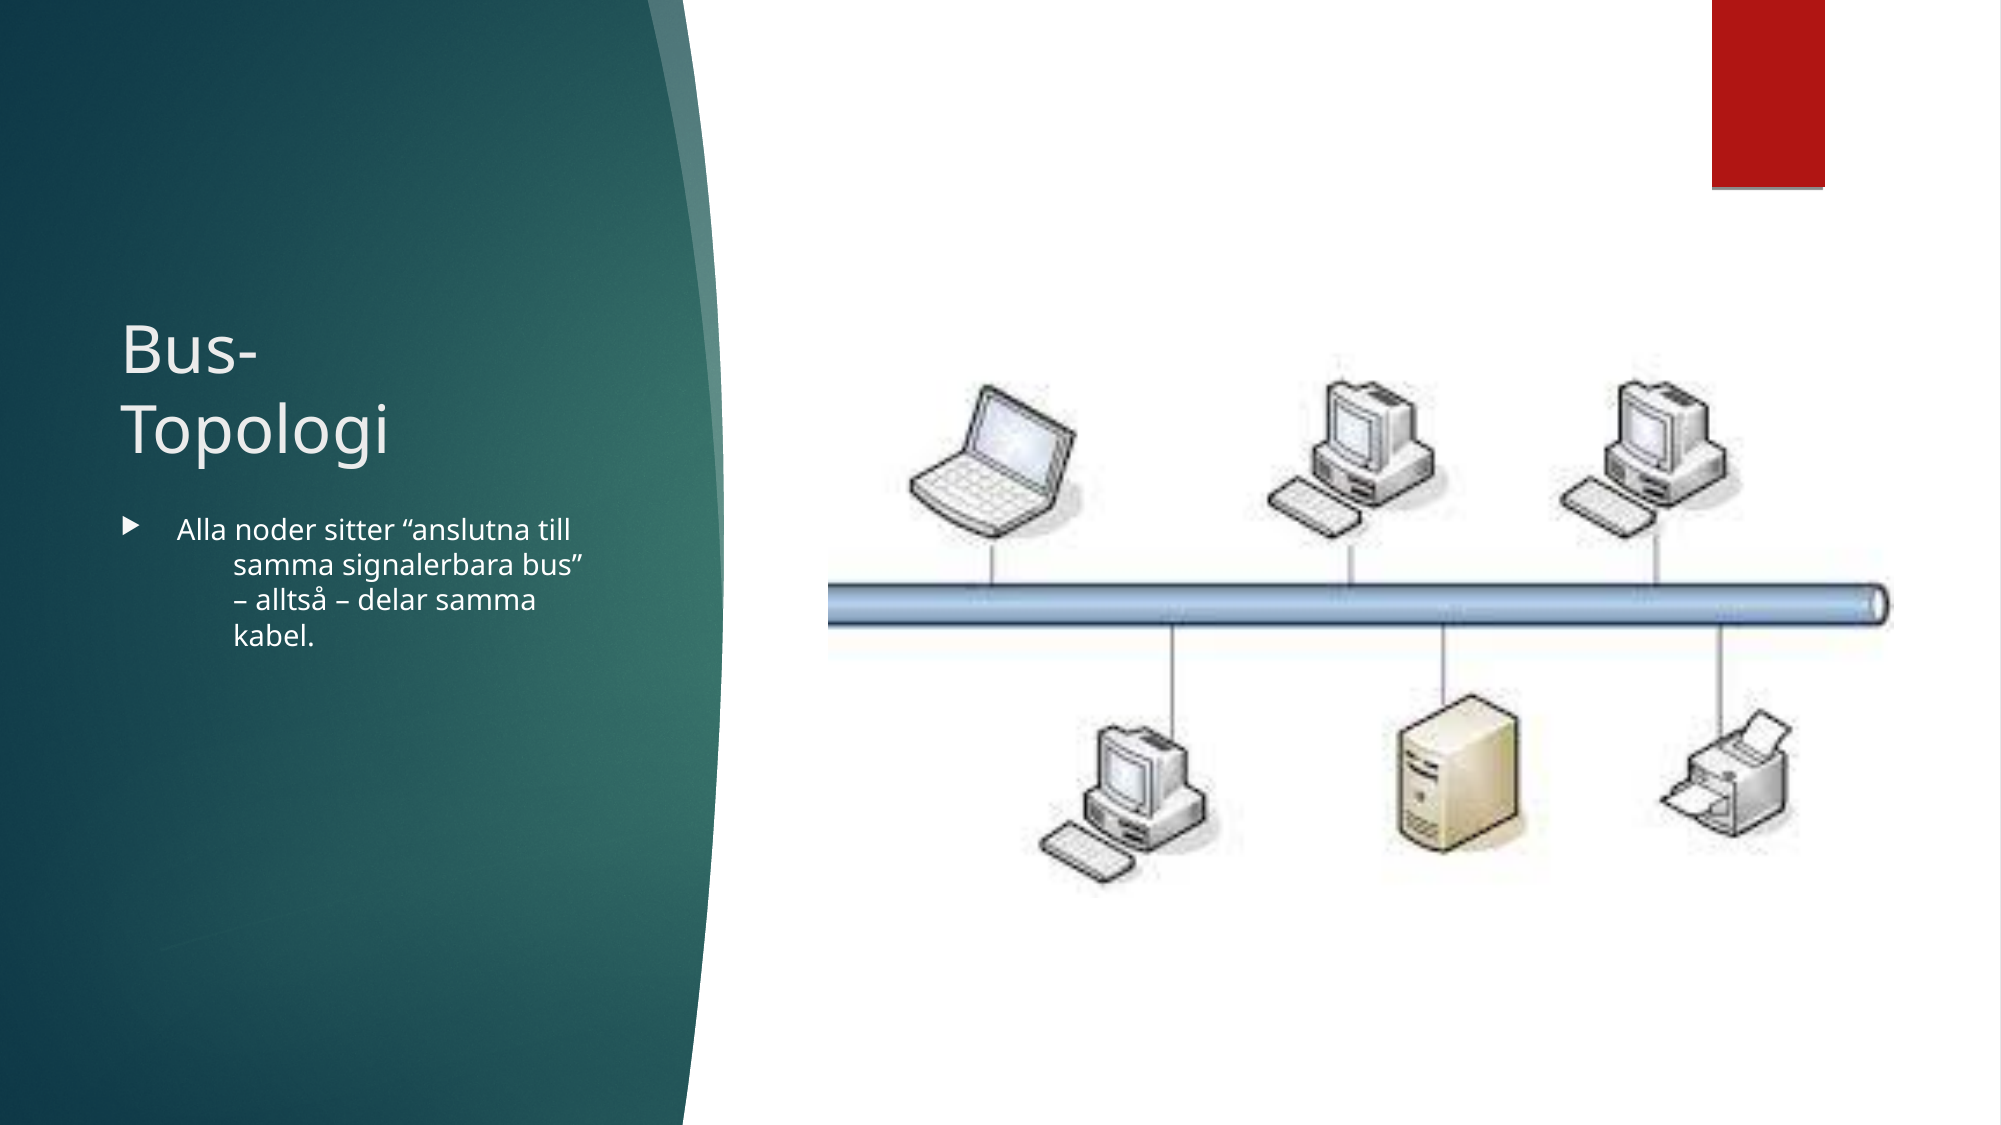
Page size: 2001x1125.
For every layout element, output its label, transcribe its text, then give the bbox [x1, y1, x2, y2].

list Alla noder sitter “anslutna till samma signalerbara bus” – alltså – delar samma kabel. [105, 503, 616, 988]
title Bus- Topologi [105, 237, 616, 475]
text_box [0, 0, 2000, 1125]
picture [828, 327, 1894, 898]
